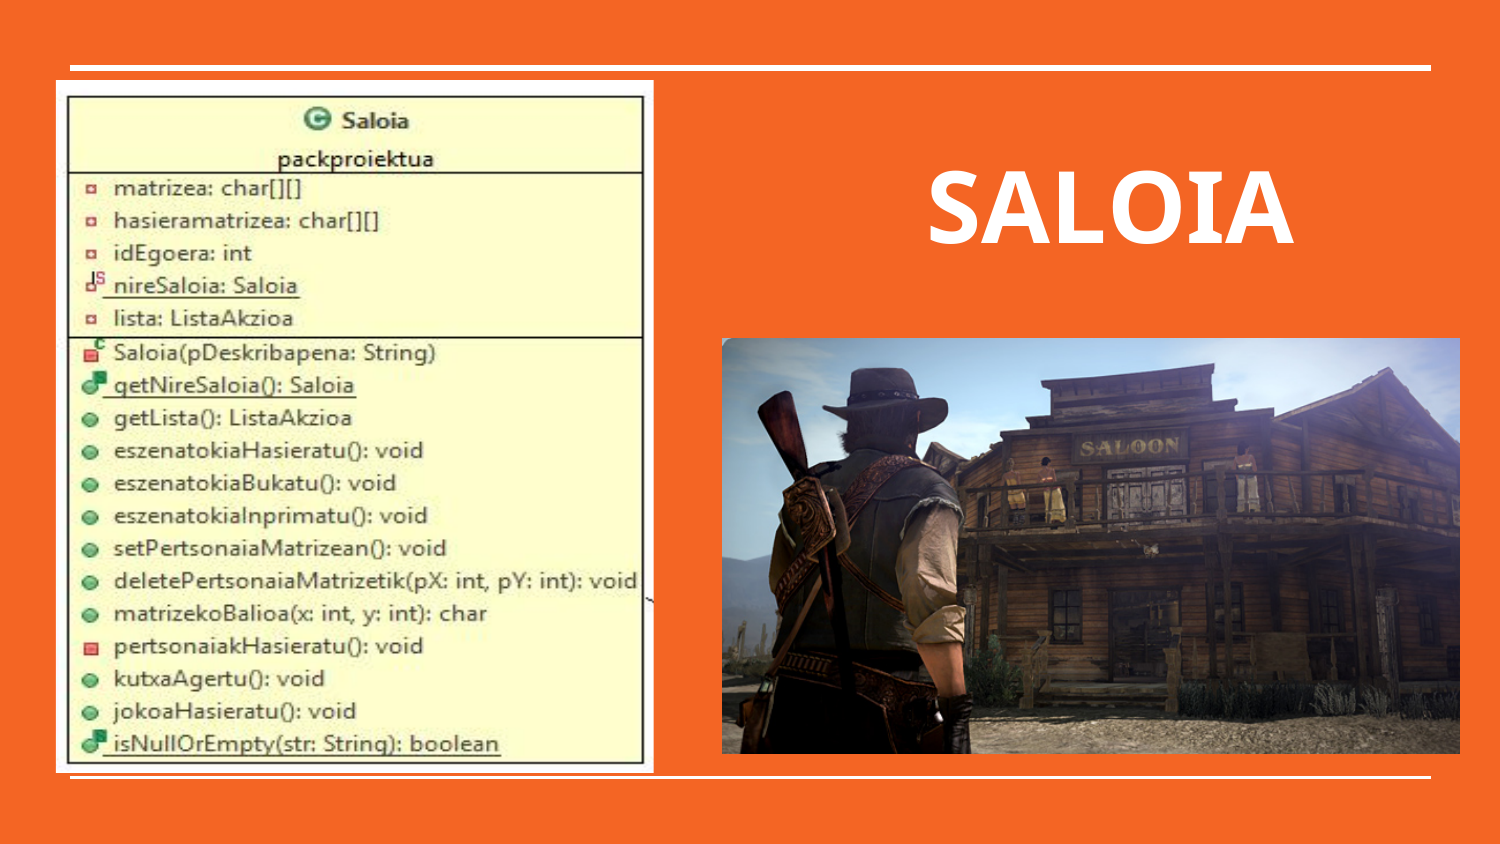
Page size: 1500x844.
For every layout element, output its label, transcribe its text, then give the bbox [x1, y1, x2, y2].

picture [55, 80, 654, 773]
picture [722, 338, 1460, 754]
title SALOIA [801, 96, 1420, 312]
